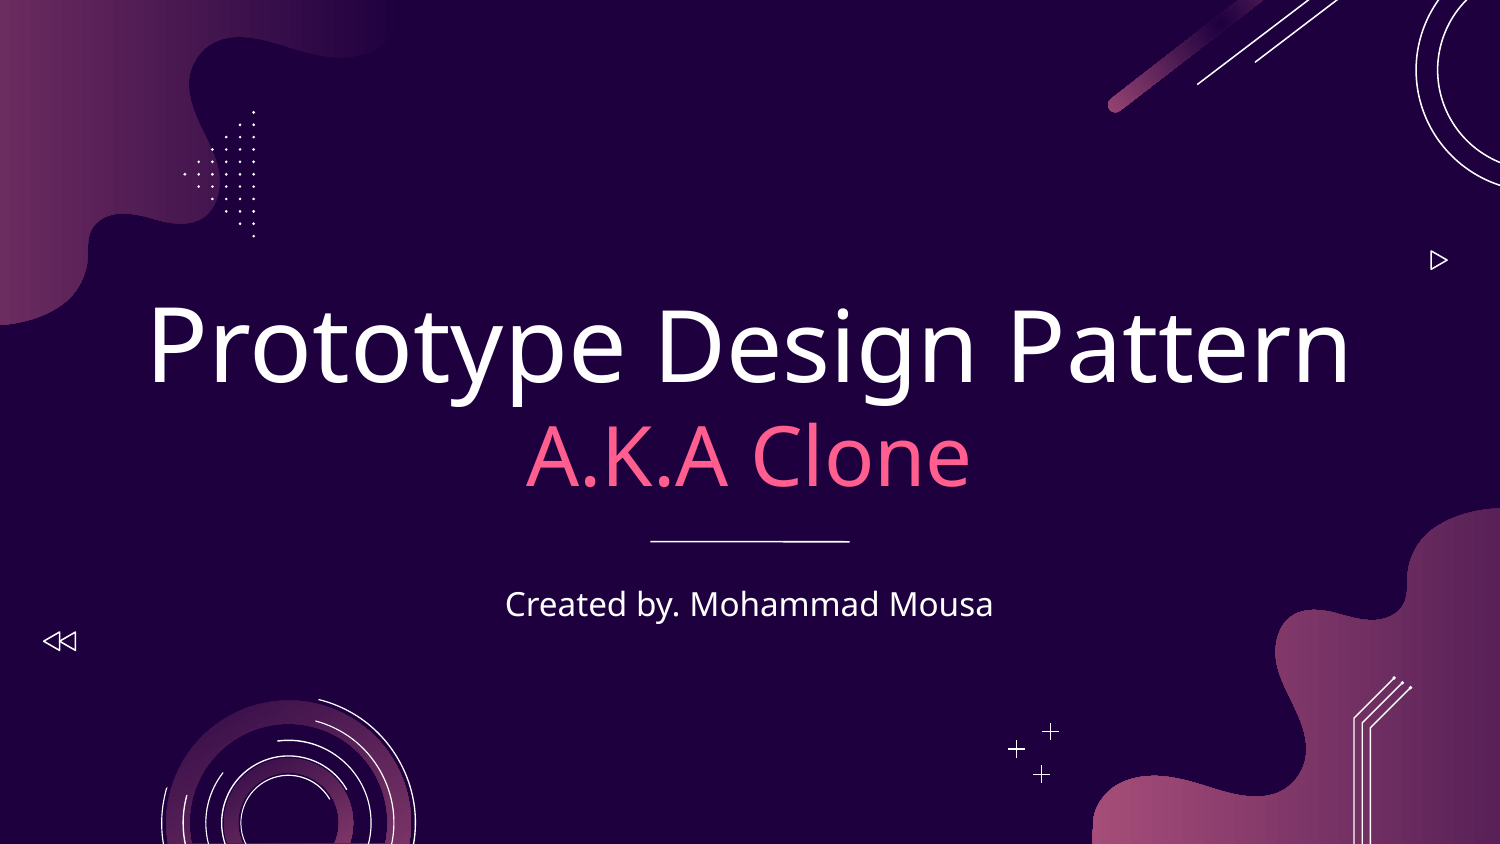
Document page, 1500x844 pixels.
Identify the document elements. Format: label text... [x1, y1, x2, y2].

text_box [1042, 723, 1059, 740]
text_box Prototype Design Pattern A.K.A Clone [99, 263, 1400, 517]
text_box [1008, 740, 1025, 758]
text_box Created by. Mohammad Mousa [348, 562, 1152, 638]
text_box [1033, 765, 1050, 783]
